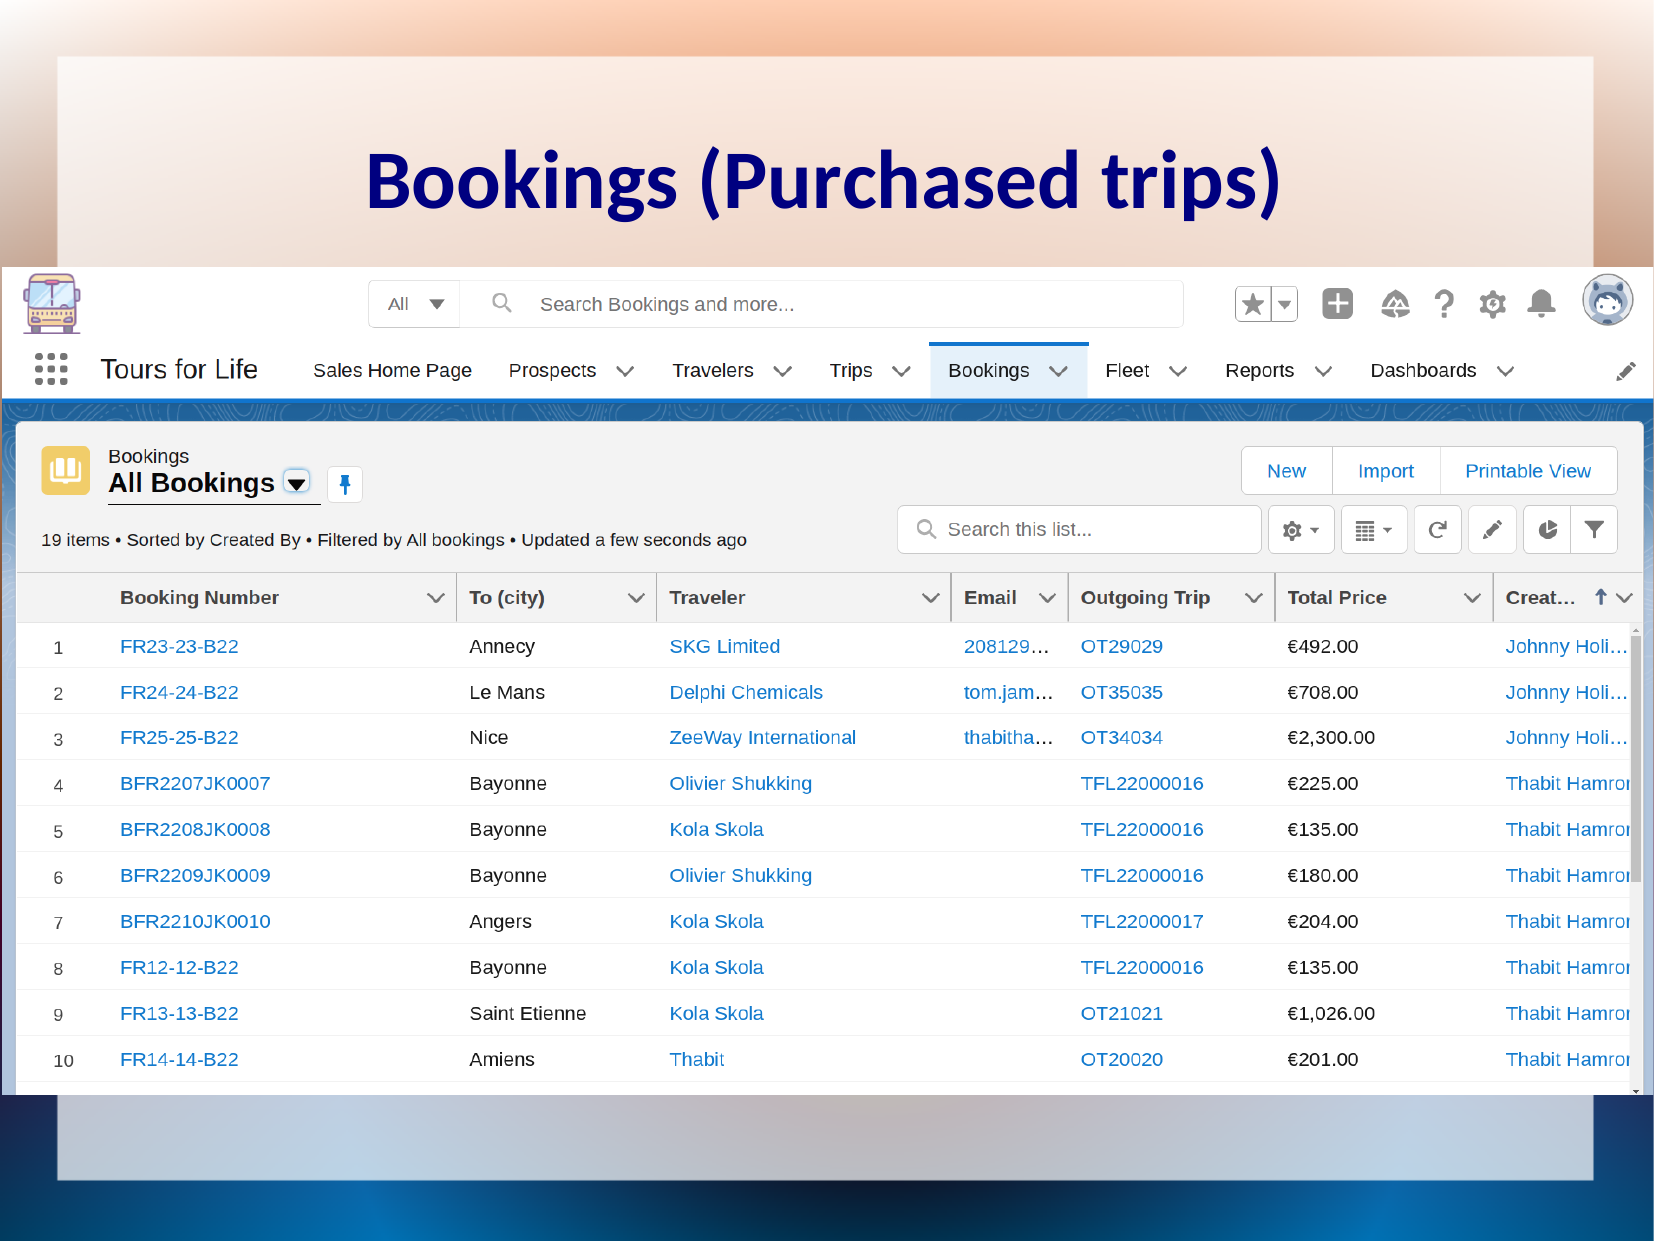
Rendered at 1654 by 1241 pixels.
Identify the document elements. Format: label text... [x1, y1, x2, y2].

title Bookings (Purchased trips) [80, 83, 1570, 267]
picture [0, 0, 1654, 1241]
